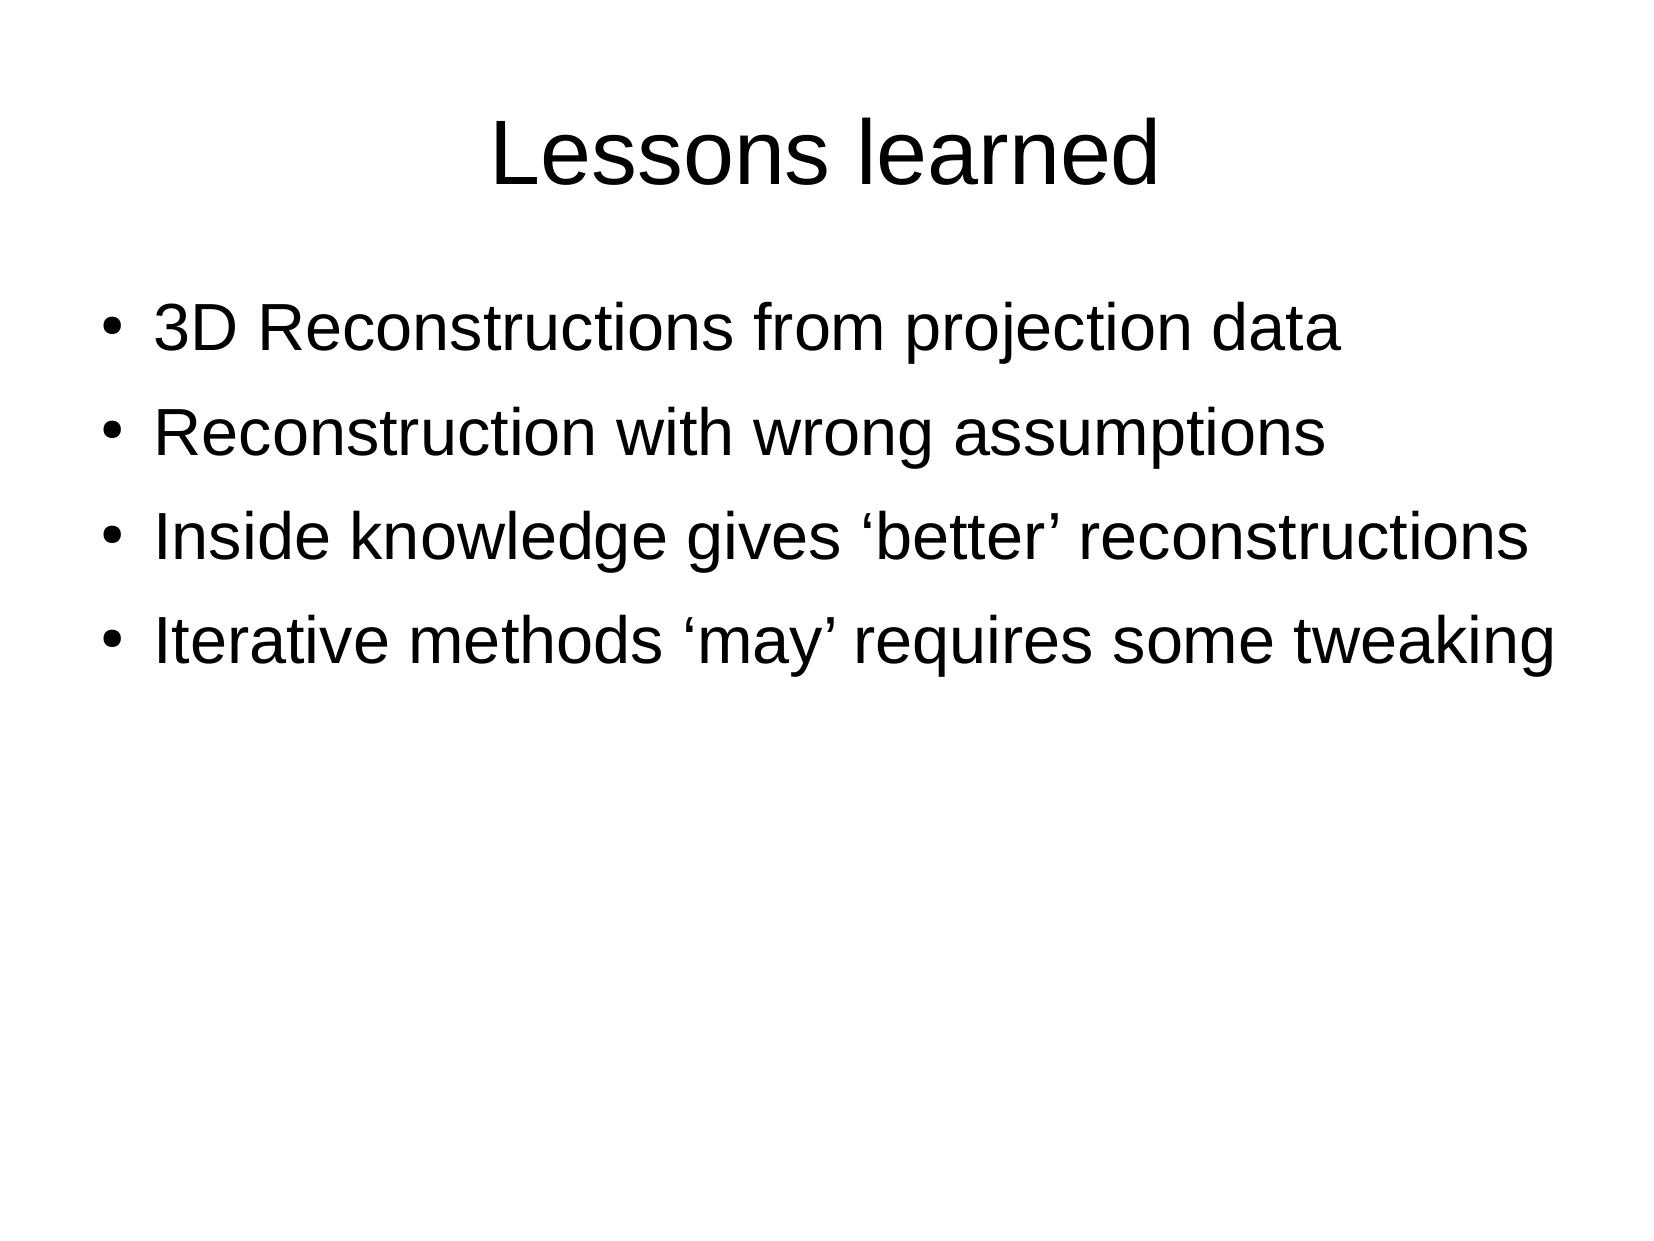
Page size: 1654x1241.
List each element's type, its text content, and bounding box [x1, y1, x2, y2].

list 3D Reconstructions from projection data Reconstruction with wrong assumptions Inside knowledge gives ‘better’ reconstructions Iterative methods ‘may’ requires some tweaking [82, 290, 1571, 1010]
title Lessons learned [82, 49, 1571, 257]
